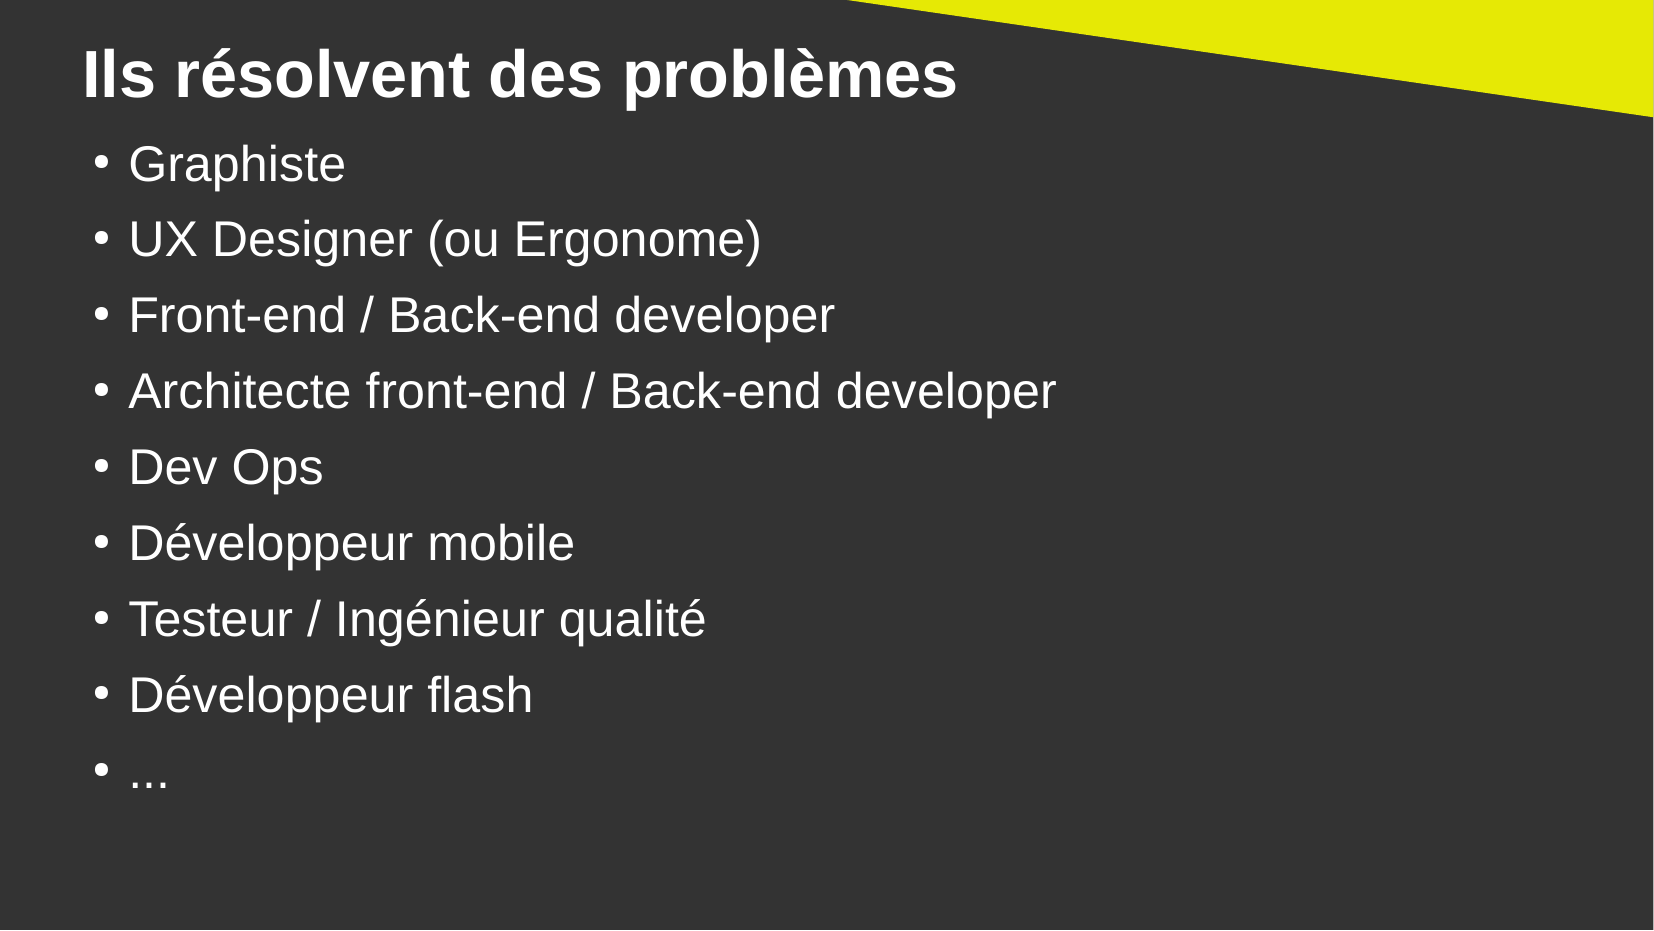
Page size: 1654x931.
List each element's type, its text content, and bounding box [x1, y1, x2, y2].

list Graphiste UX Designer (ou Ergonome) Front-end / Back-end developer Architecte front-end / Back-end developer Dev Ops Développeur mobile Testeur / Ingénieur qualité Développeur flash ... [80, 135, 1620, 804]
title Ils résolvent des problèmes [82, 37, 1571, 114]
text_box [847, 0, 1654, 118]
